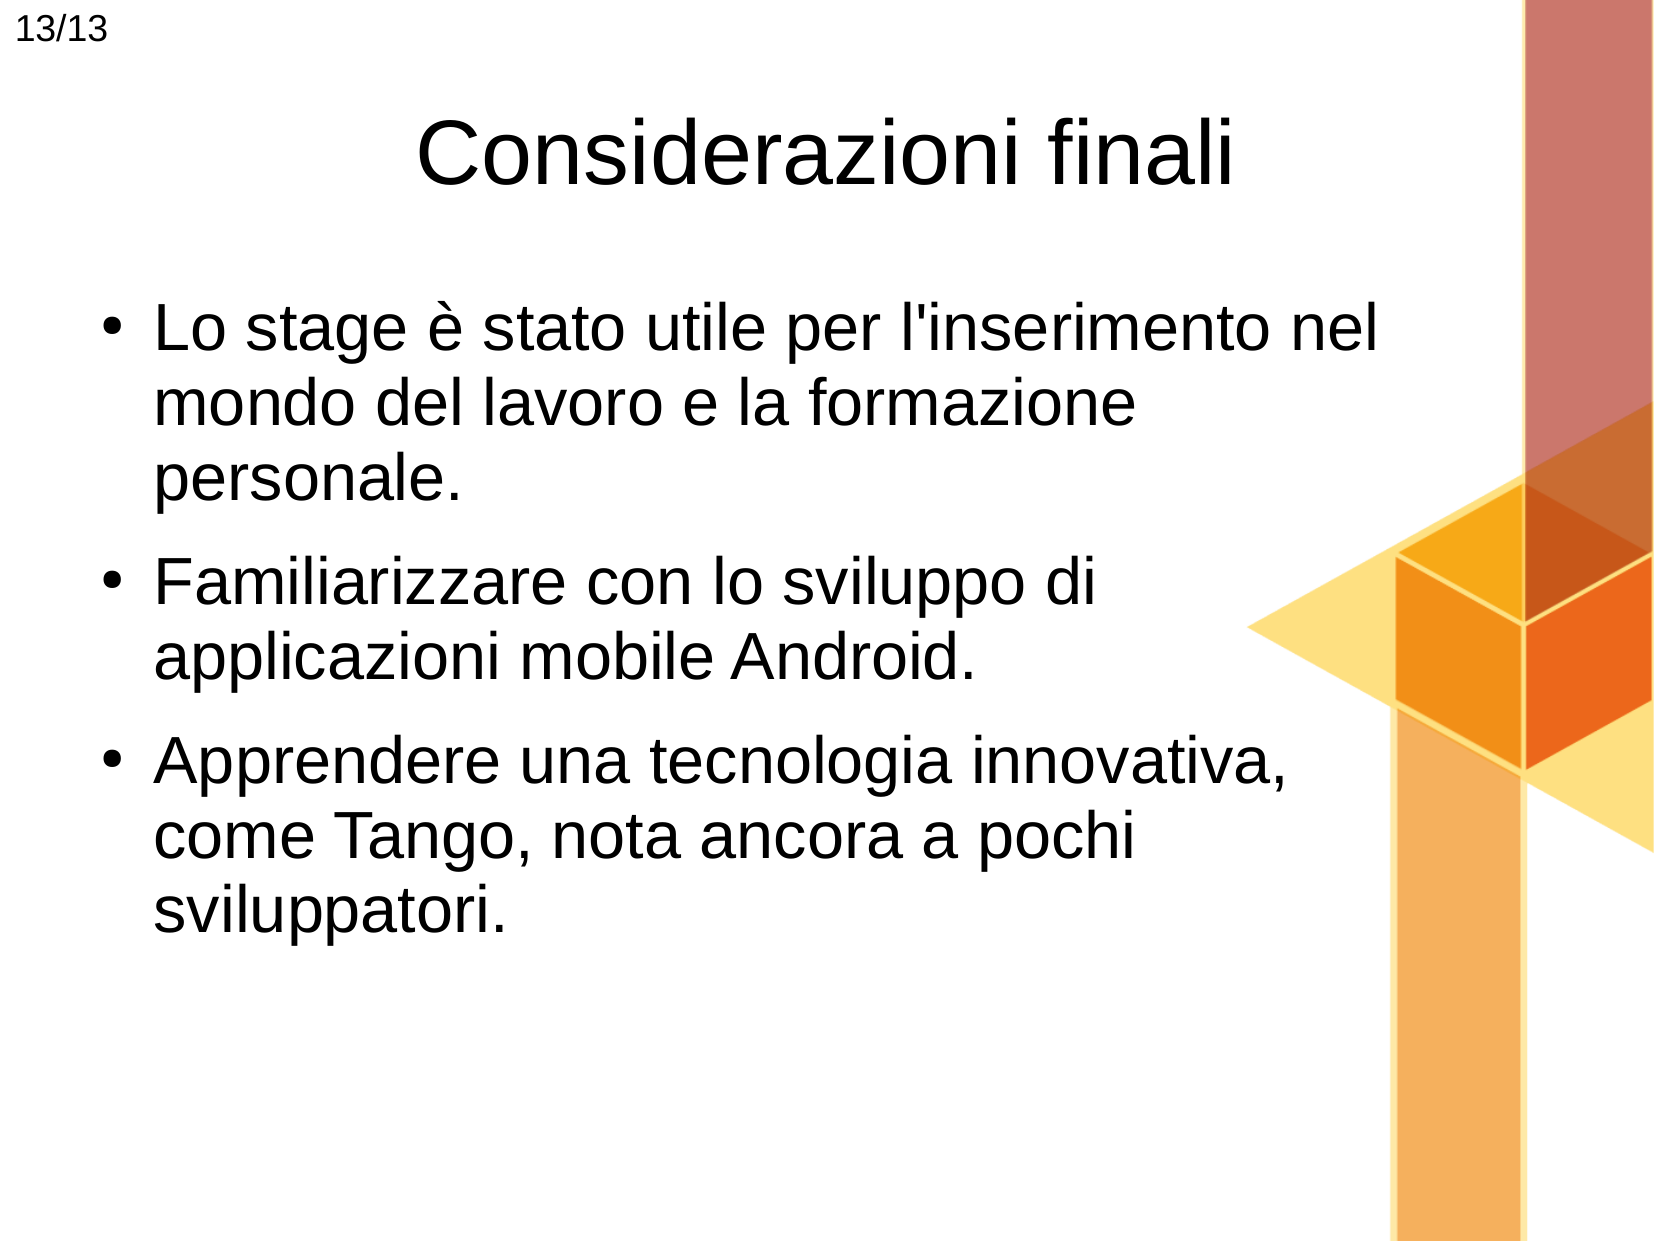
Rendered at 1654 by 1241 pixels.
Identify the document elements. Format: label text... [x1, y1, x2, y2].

picture [0, 0, 1654, 1241]
text_box 13/13 [0, 0, 142, 99]
title Considerazioni finali [82, 49, 1571, 257]
list Lo stage è stato utile per l'inserimento nel mondo del lavoro e la formazione personale. Familiarizzare con lo sviluppo di applicazioni mobile Android. Apprendere una tecnologia innovativa, come Tango, nota ancora a pochi sviluppatori. [82, 290, 1394, 1010]
